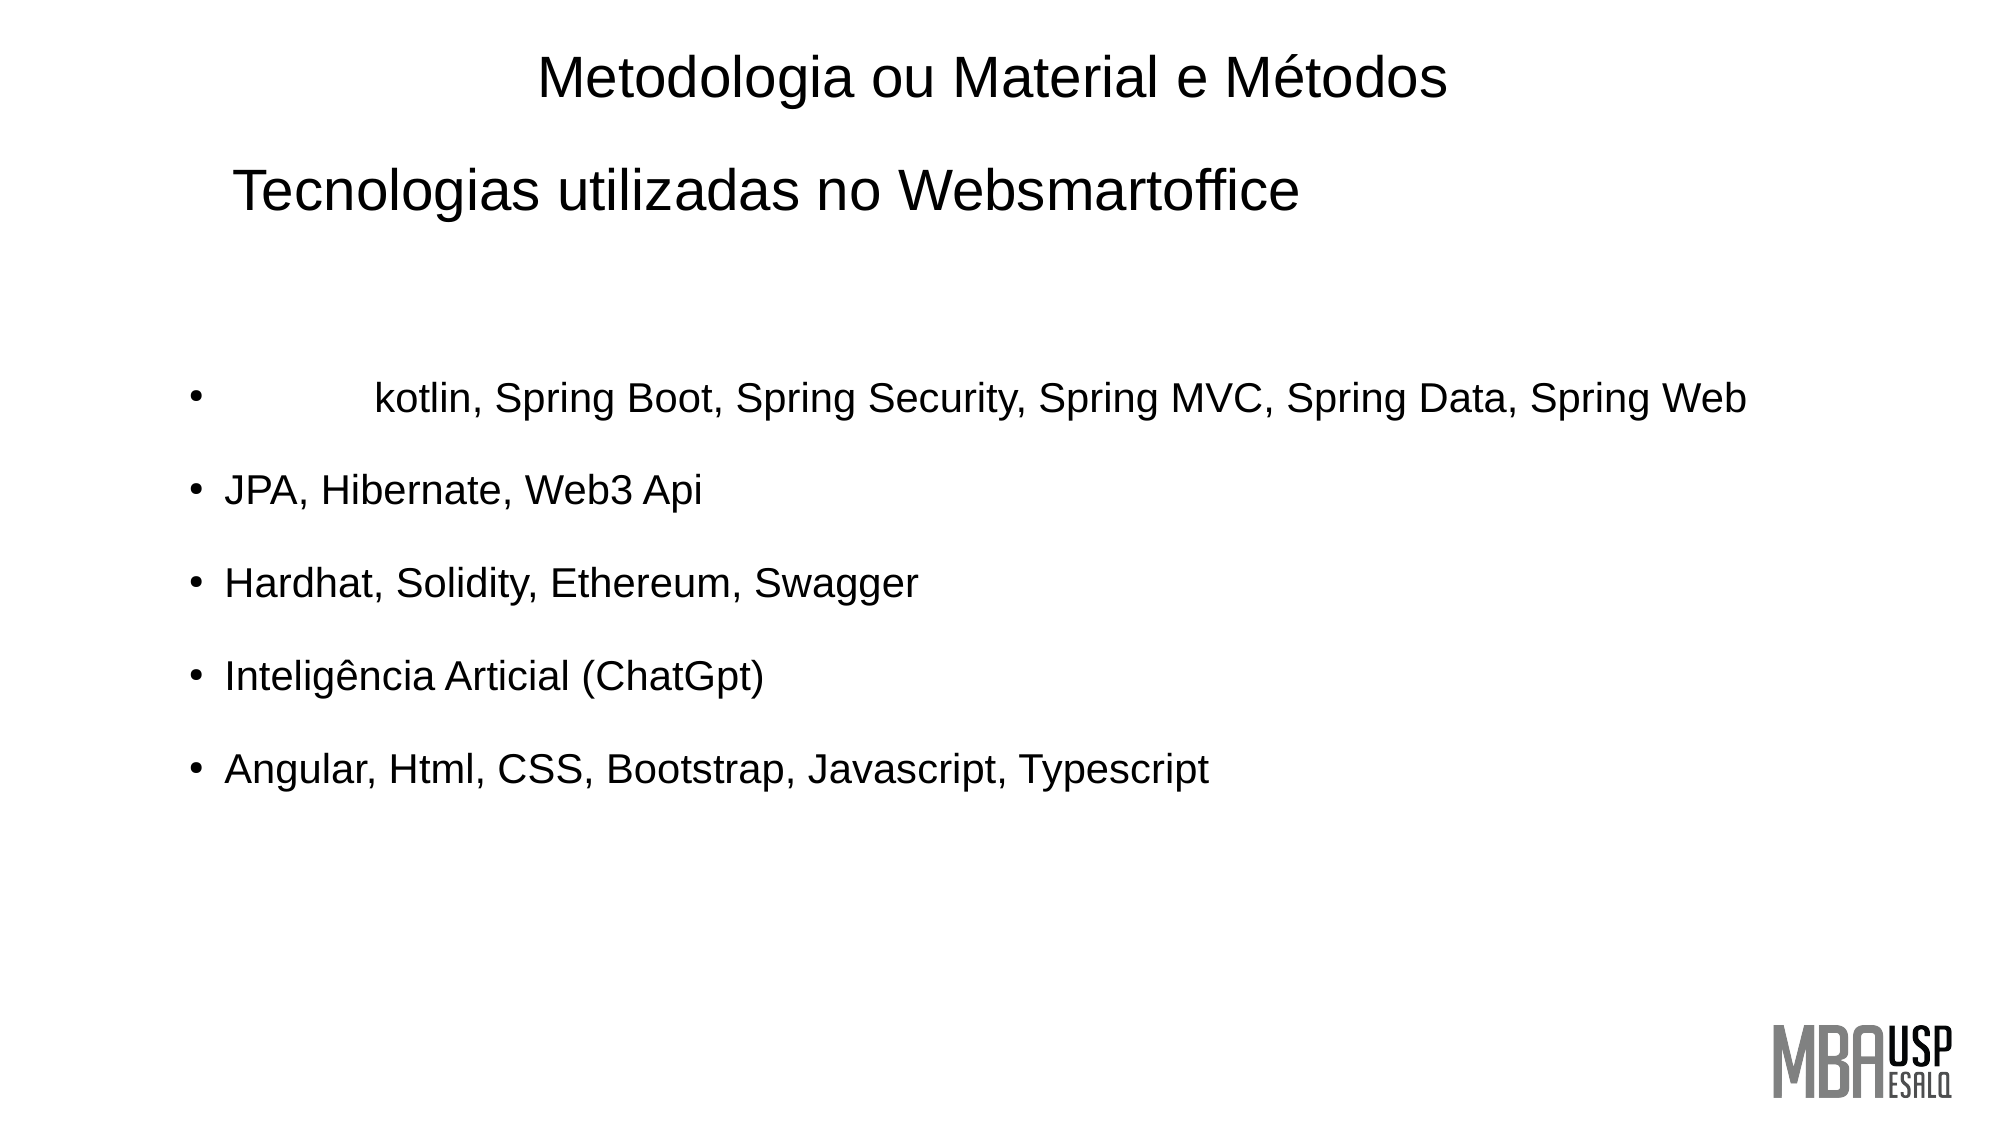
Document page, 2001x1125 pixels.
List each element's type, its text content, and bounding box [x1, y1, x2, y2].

text_box Tecnologias utilizadas no Websmartoffice kotlin, Spring Boot, Spring Security, Spring MVC, Spring Data, Spring Web JPA, Hibernate, Web3 Api Hardhat, Solidity, Ethereum, Swagger Inteligência Articial (ChatGpt) Angular, Html, CSS, Bootstrap, Javascript, Typescript [82, 150, 1951, 976]
picture [1765, 1021, 1960, 1102]
text_box Metodologia ou Material e Métodos [37, 37, 1951, 118]
